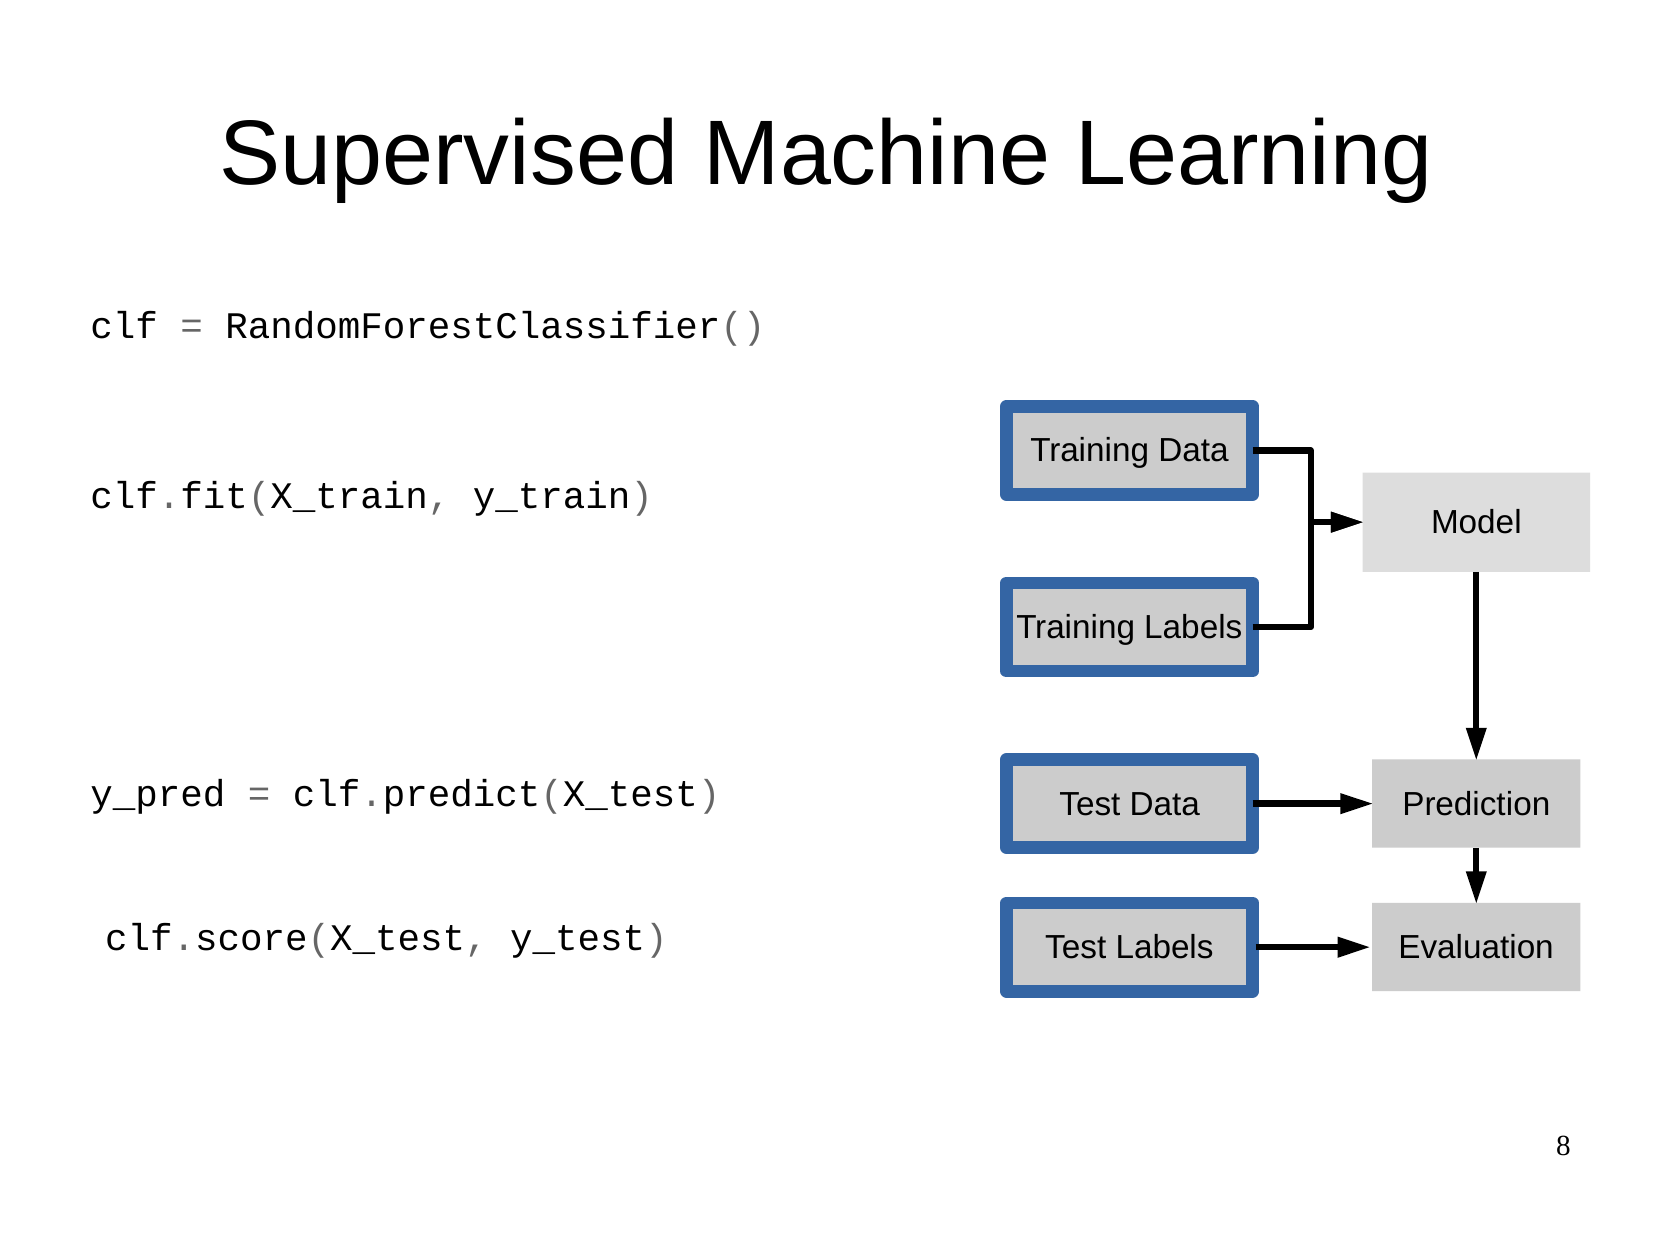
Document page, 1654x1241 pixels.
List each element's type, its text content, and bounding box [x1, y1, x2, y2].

text_box Test Data [1006, 759, 1253, 848]
text_box clf.score(X_test, y_test) [105, 918, 1516, 1069]
text_box Training Labels [1006, 582, 1253, 672]
text_box Model [1362, 472, 1591, 572]
text_box Prediction [1372, 759, 1581, 848]
text_box Evaluation [1372, 902, 1581, 992]
text_box clf = RandomForestClassifier() clf.fit(X_train, y_train) y_pred = clf.predict(X_test) [90, 307, 976, 821]
title Supervised Machine Learning [82, 49, 1571, 257]
text_box Test Labels [1006, 902, 1253, 992]
text_box Training Data [1006, 406, 1253, 495]
